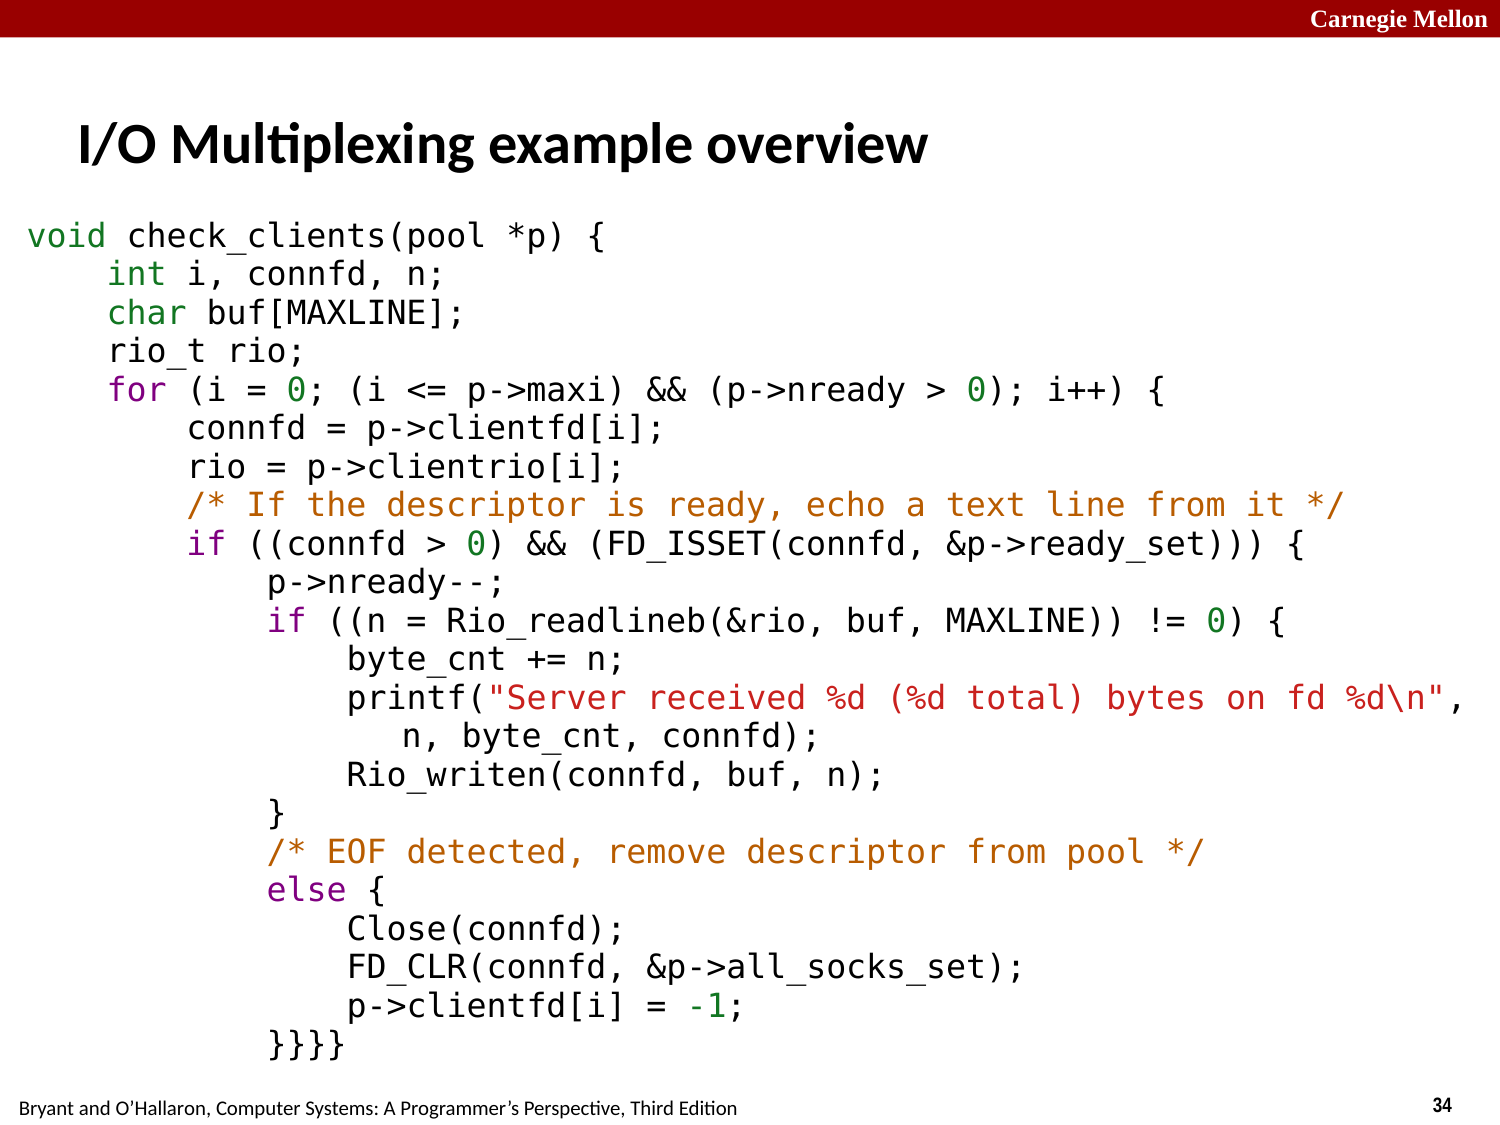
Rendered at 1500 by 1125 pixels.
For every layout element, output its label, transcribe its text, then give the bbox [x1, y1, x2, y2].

title I/O Multiplexing example overview [62, 93, 1337, 188]
text_box void check_clients(pool *p) { int i, connfd, n; char buf[MAXLINE]; rio_t rio; for (i = 0; (i <= p->maxi) && (p->nready > 0); i++) { connfd = p->clientfd[i]; rio = p->clientrio[i]; /* If the descriptor is ready, echo a text line from it */ if ((connfd > 0) && (FD_ISSET(connfd, &p->ready_set))) { p->nready--; if ((n = Rio_readlineb(&rio, buf, MAXLINE)) != 0) { byte_cnt += n; printf("Server received %d (%d total) bytes on fd %d\n", n, byte_cnt, connfd); Rio_writen(connfd, buf, n); } /* EOF detected, remove descriptor from pool */ else { Close(connfd); FD_CLR(connfd, &p->all_socks_set); p->clientfd[i] = -1; }}}} [11, 209, 1500, 1081]
